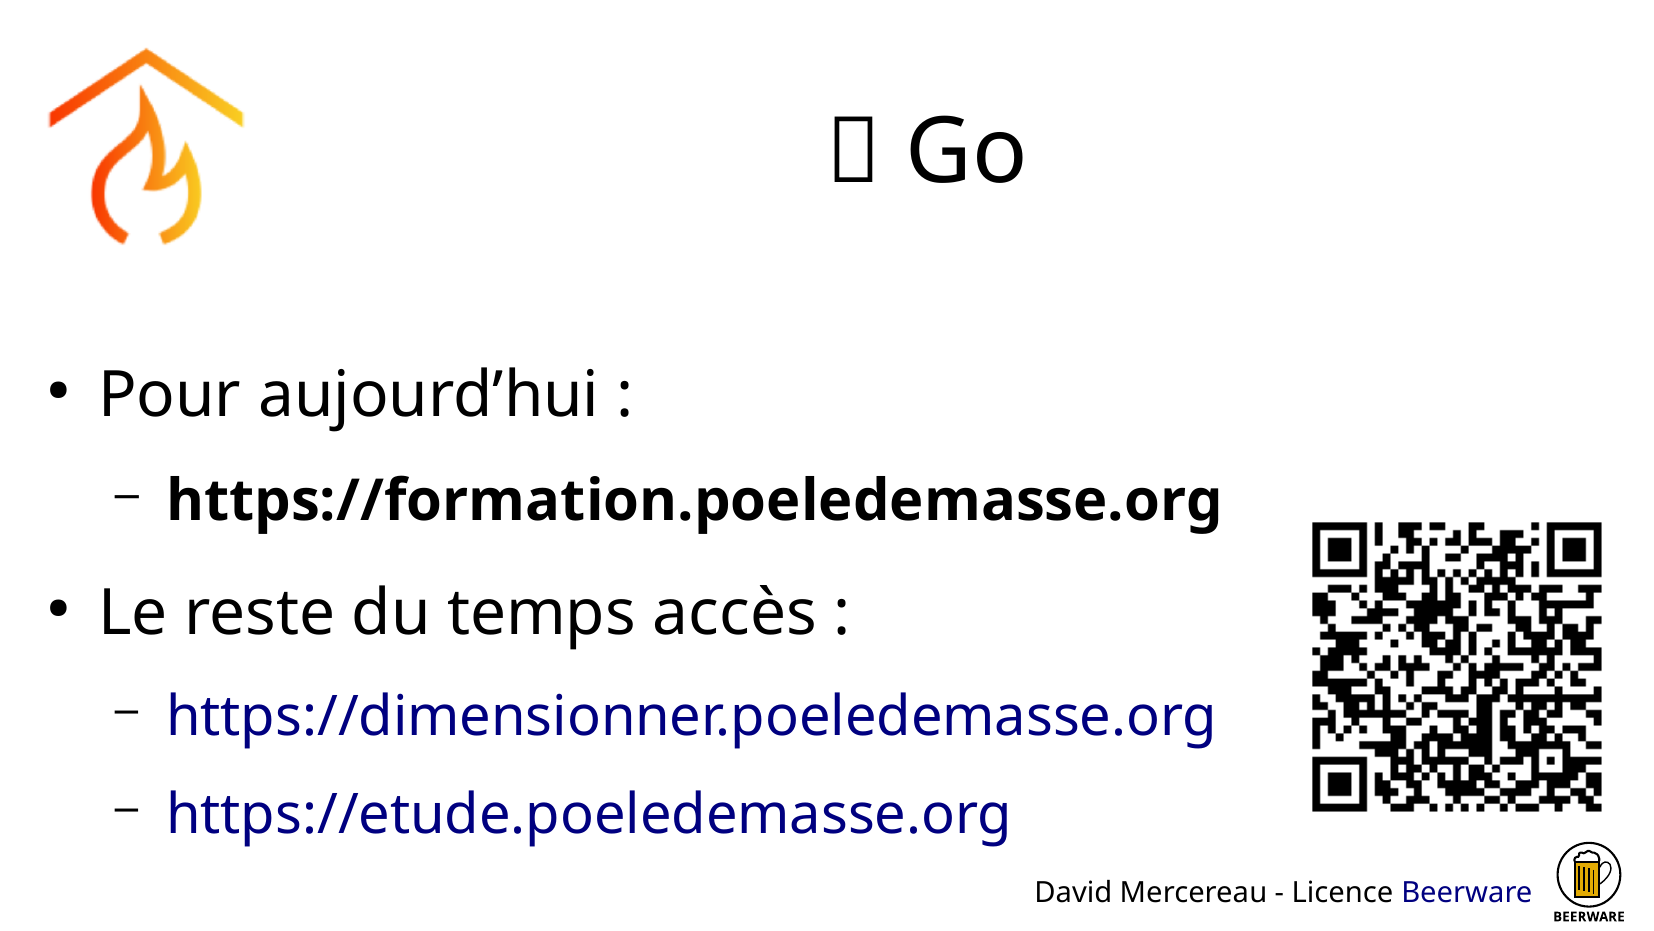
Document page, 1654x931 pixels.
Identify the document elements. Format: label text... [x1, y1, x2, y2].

picture [1495, 496, 1630, 840]
picture [47, 47, 246, 246]
list Pour aujourd’hui : https://formation.poeledemasse.org Le reste du temps accès : https://dimensionner.poeledemasse.org https://etude.poeledemasse.org [30, 348, 1495, 851]
title 🏁 Go [271, 69, 1583, 225]
